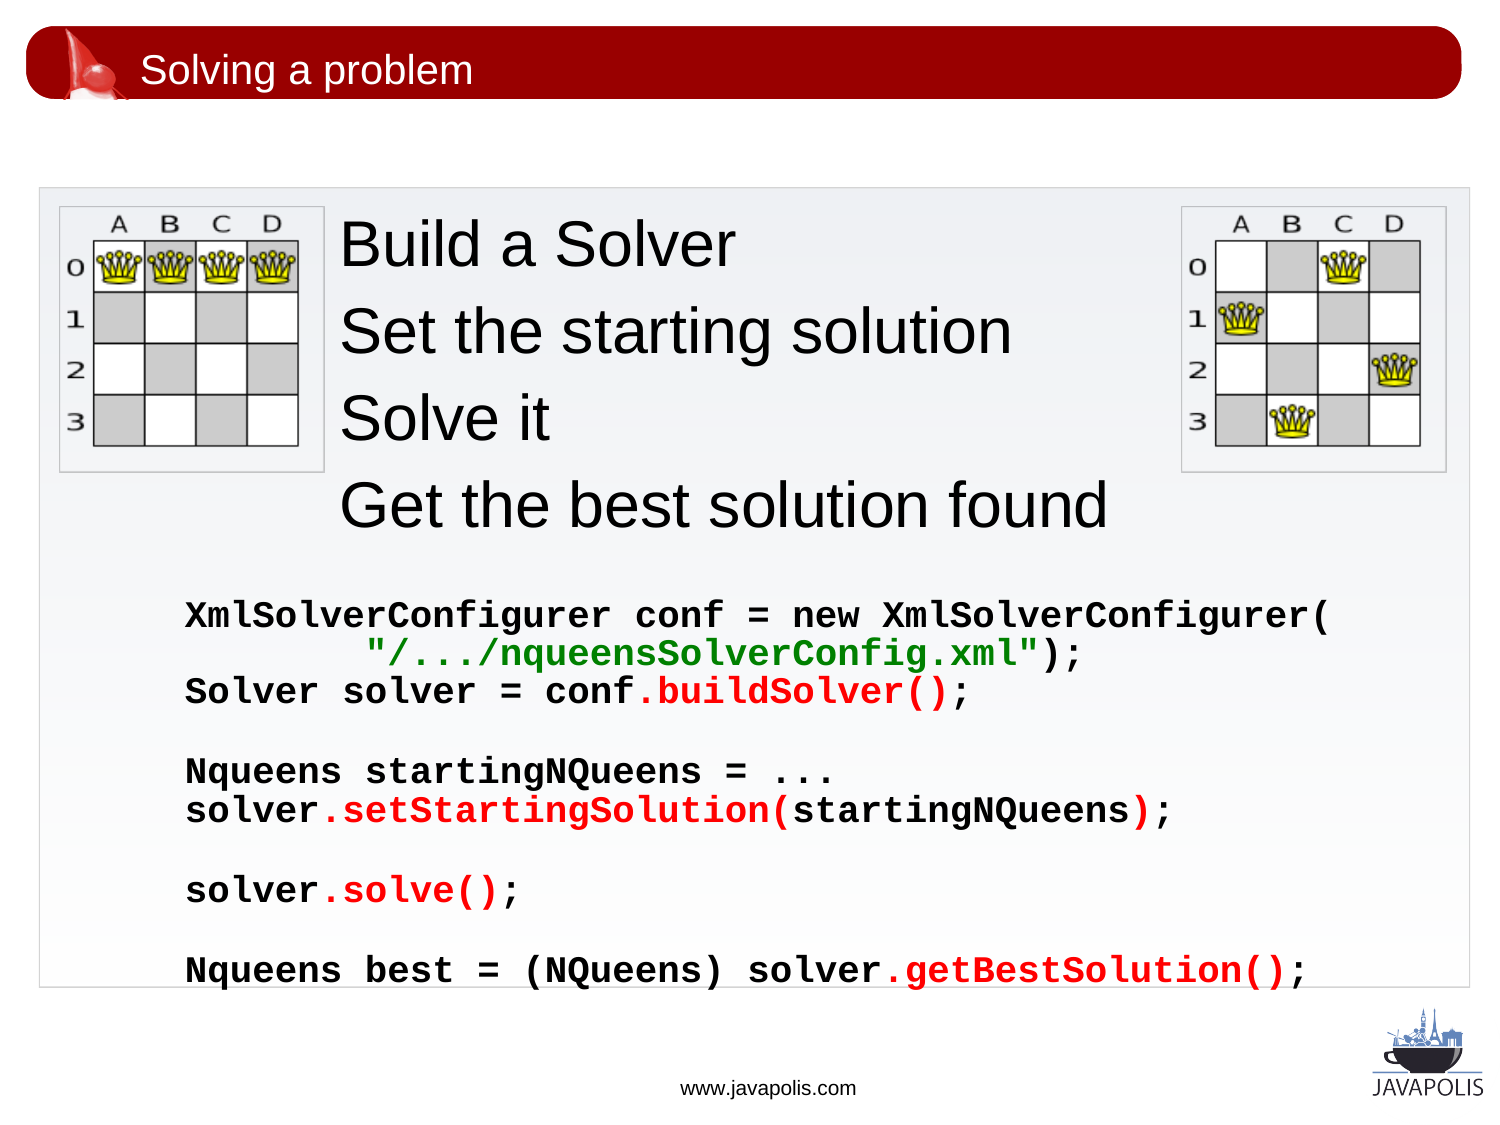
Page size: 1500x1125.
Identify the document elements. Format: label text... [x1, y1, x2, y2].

picture [62, 28, 125, 100]
picture [1181, 206, 1447, 473]
picture [59, 206, 325, 473]
title Solving a problem [125, 0, 1450, 100]
picture [1366, 1006, 1500, 1125]
list Build a Solver Set the starting solution Solve it Get the best solution found [324, 199, 1426, 650]
text_box XmlSolverConfigurer conf = new XmlSolverConfigurer( "/.../nqueensSolverConfig.xml"); Solver solver = conf.buildSolver(); Nqueens startingNQueens = ... solver.setStartingSolution(startingNQueens); solver.solve(); Nqueens best = (NQueens) solver.getBestSolution(); [177, 590, 1418, 1004]
